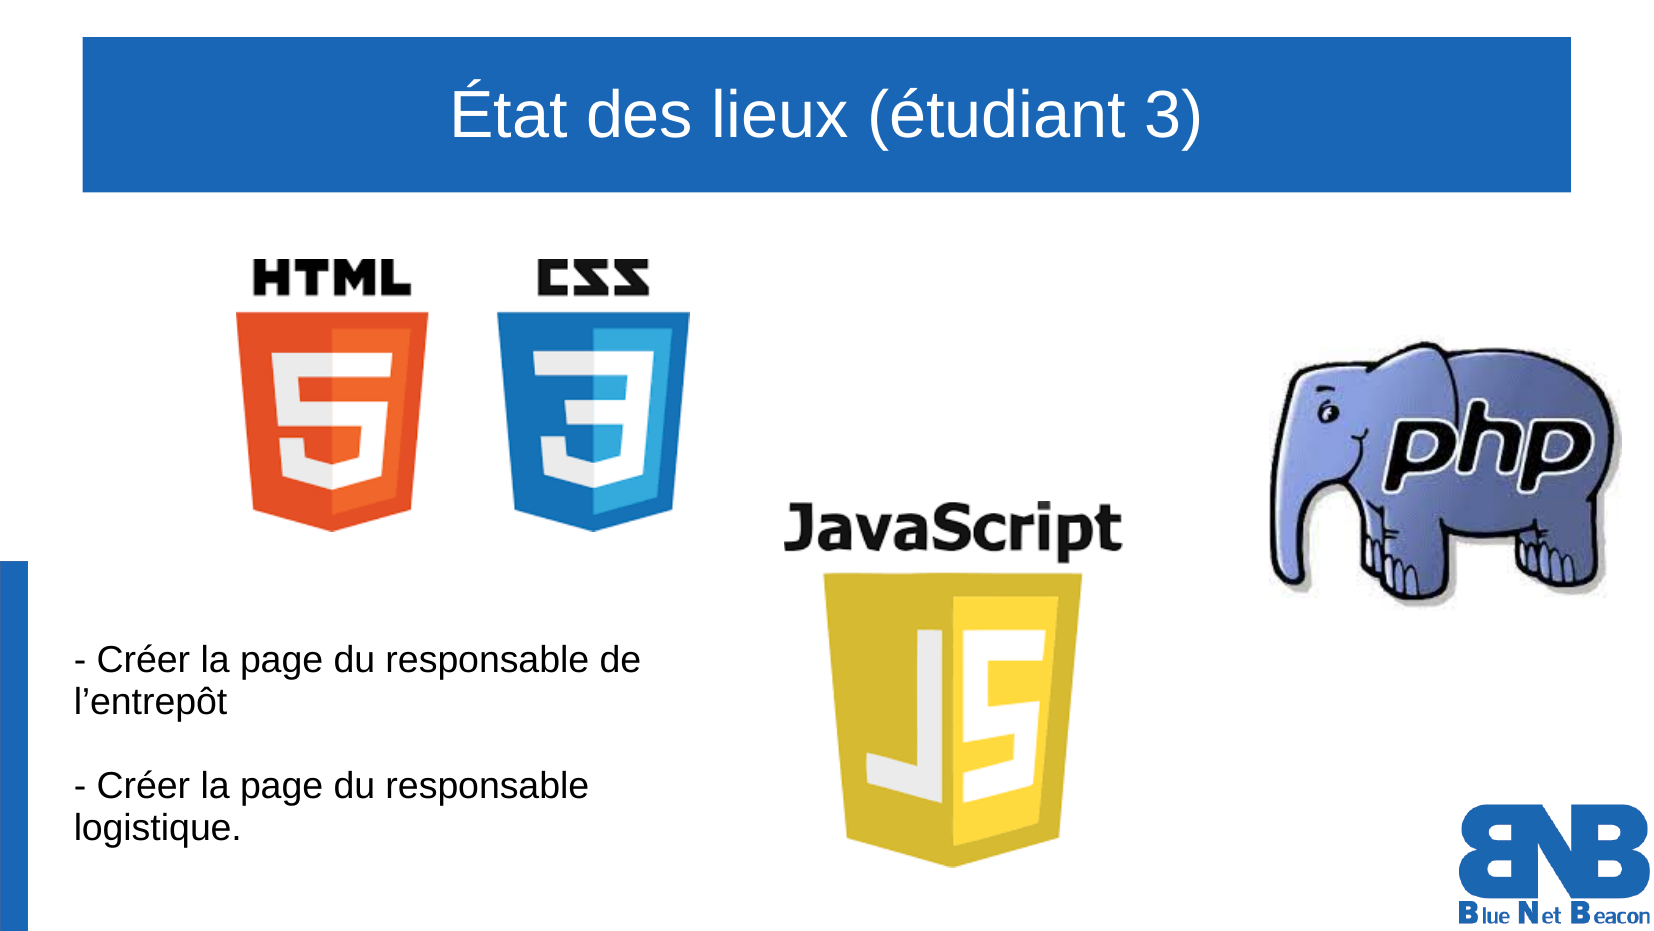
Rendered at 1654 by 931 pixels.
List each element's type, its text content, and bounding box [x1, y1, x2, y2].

title État des lieux (étudiant 3) [82, 37, 1571, 193]
picture [1459, 797, 1650, 930]
picture [784, 501, 1123, 868]
picture [1269, 298, 1622, 650]
text_box - Créer la page du responsable de l’entrepôt - Créer la page du responsable logistique. [59, 631, 680, 857]
picture [236, 259, 690, 532]
text_box [0, 561, 28, 931]
